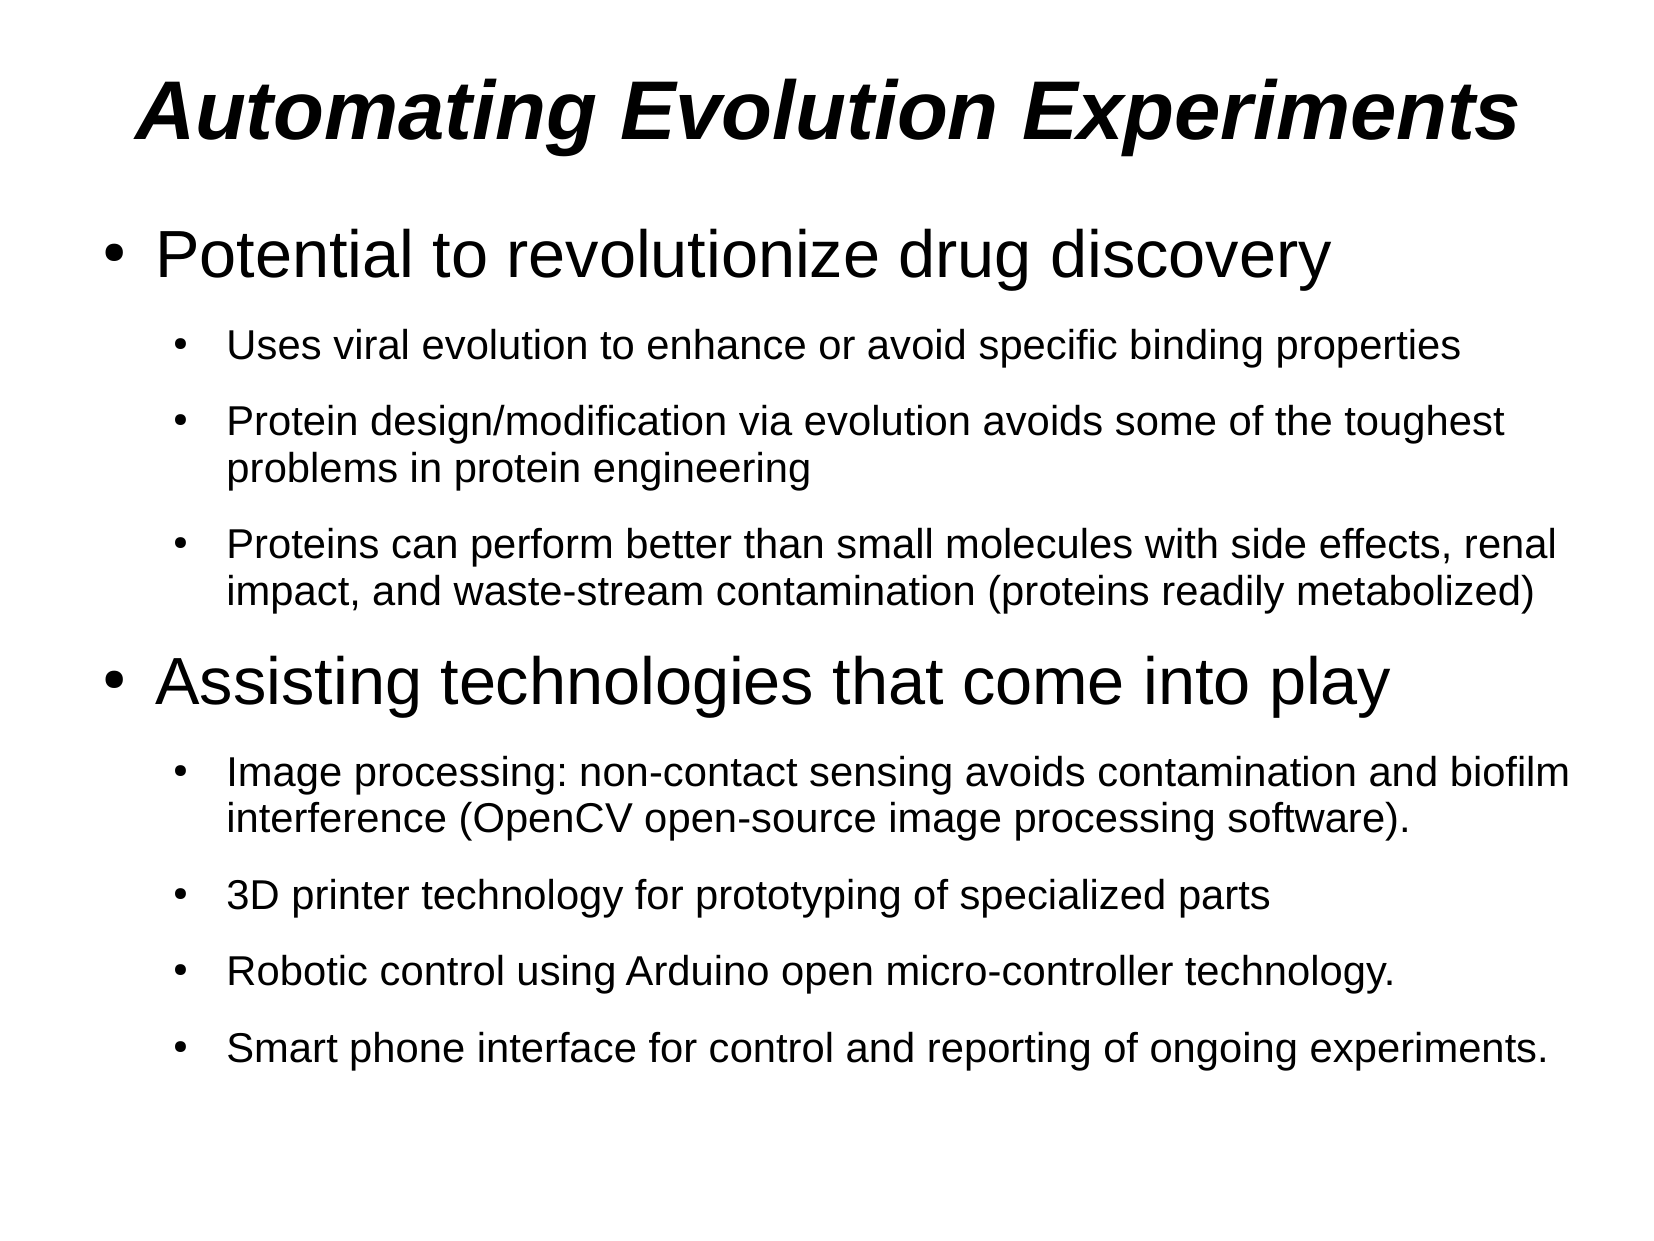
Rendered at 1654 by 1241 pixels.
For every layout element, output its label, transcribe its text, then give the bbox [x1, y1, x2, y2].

list Potential to revolutionize drug discovery Uses viral evolution to enhance or avoid specific binding properties Protein design/modification via evolution avoids some of the toughest problems in protein engineering Proteins can perform better than small molecules with side effects, renal impact, and waste-stream contamination (proteins readily metabolized) Assisting technologies that come into play Image processing: non-contact sensing avoids contamination and biofilm interference (OpenCV open-source image processing software). 3D printer technology for prototyping of specialized parts Robotic control using Arduino open micro-controller technology. Smart phone interface for control and reporting of ongoing experiments. [84, 216, 1573, 1161]
title Automating Evolution Experiments [84, 25, 1573, 196]
